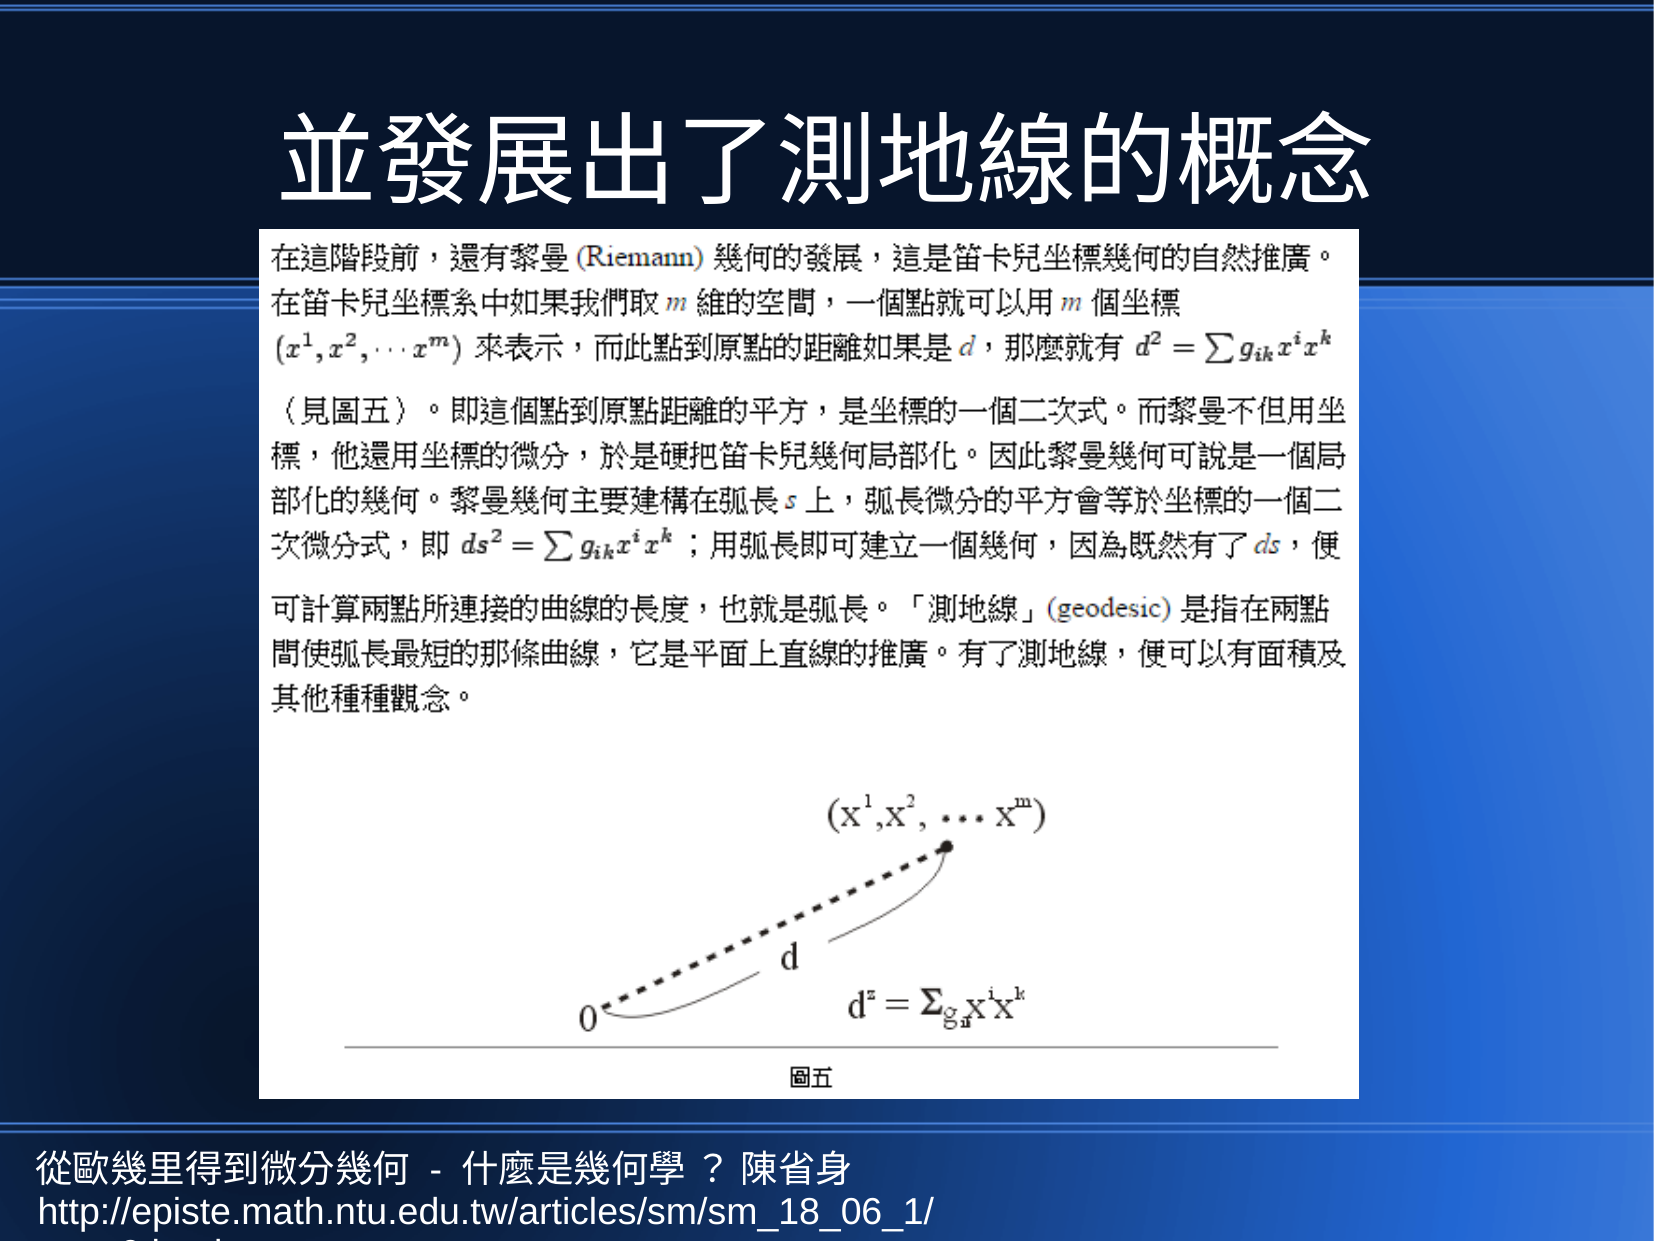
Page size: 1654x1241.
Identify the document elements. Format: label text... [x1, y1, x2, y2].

picture [0, 0, 1654, 1241]
title 並發展出了測地線的概念 [82, 49, 1571, 257]
text_box 從歐幾里得到微分幾何 - 什麼是幾何學 ？ 陳省身 [20, 1131, 934, 1241]
text_box http://episte.math.ntu.edu.tw/articles/sm/sm_18_06_1/page9.html [22, 1183, 1134, 1241]
